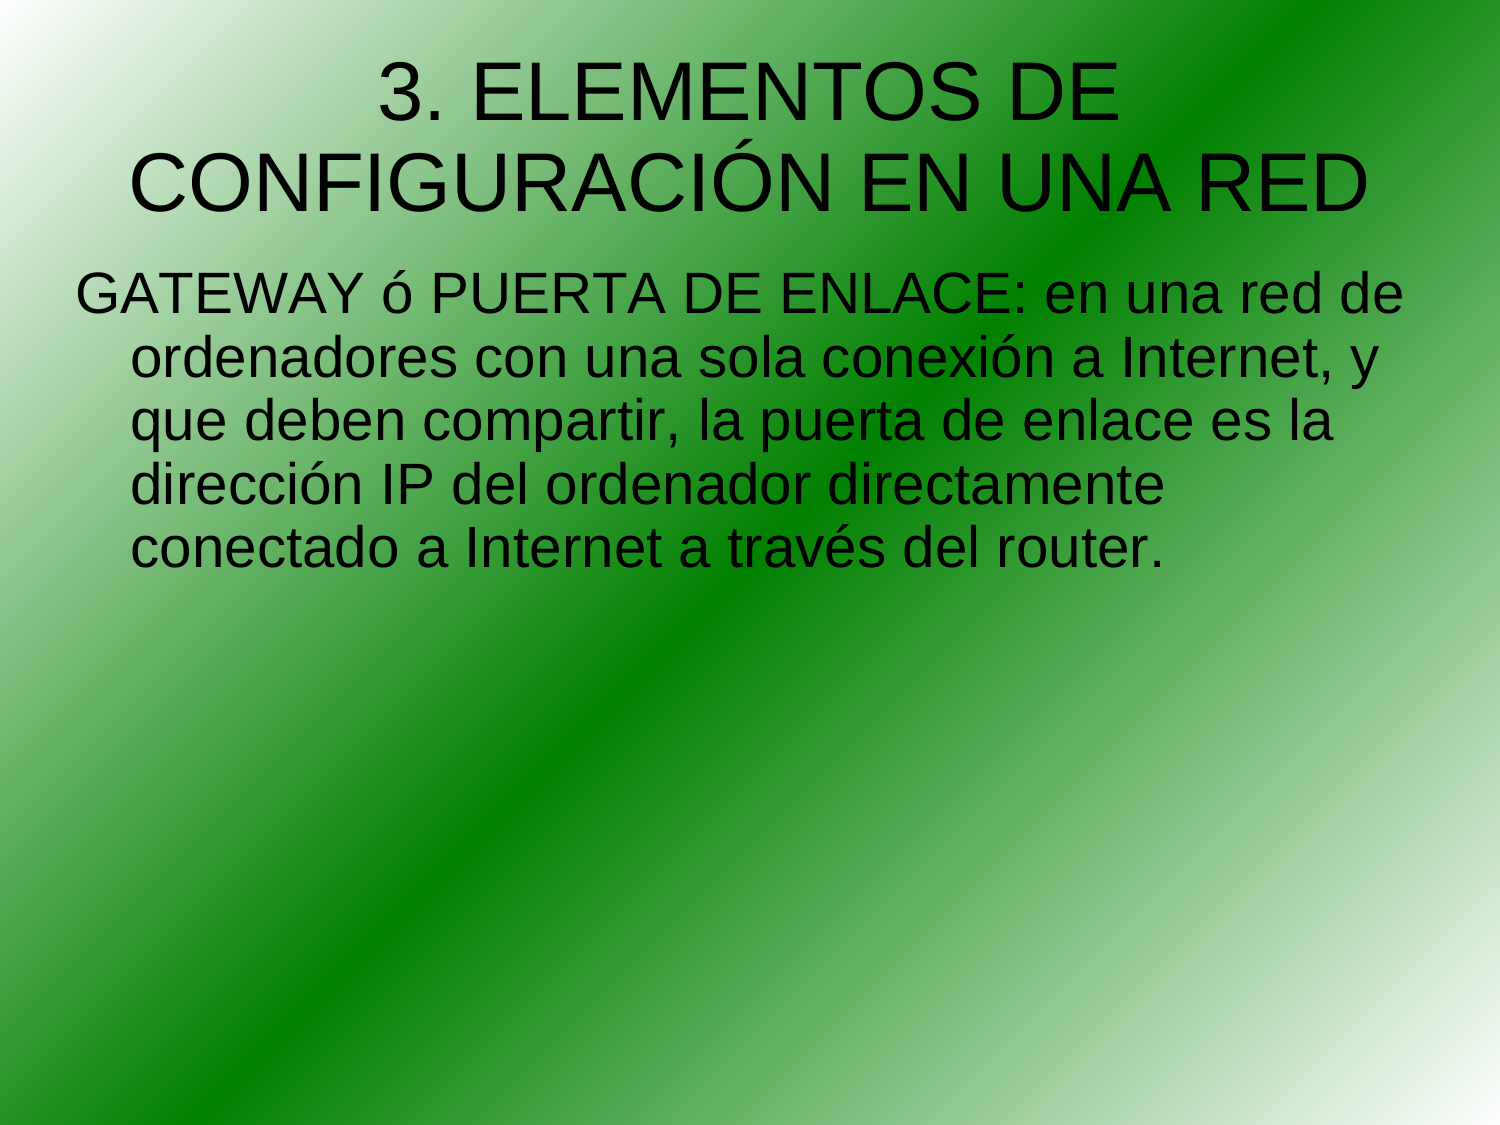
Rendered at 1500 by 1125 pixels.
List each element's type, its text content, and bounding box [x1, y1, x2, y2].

title 3. ELEMENTOS DE CONFIGURACIÓN EN UNA RED [75, 28, 1425, 249]
list GATEWAY ó PUERTA DE ENLACE: en una red de ordenadores con una sola conexión a Internet, y que deben compartir, la puerta de enlace es la dirección IP del ordenador directamente conectado a Internet a través del router. [75, 262, 1425, 991]
